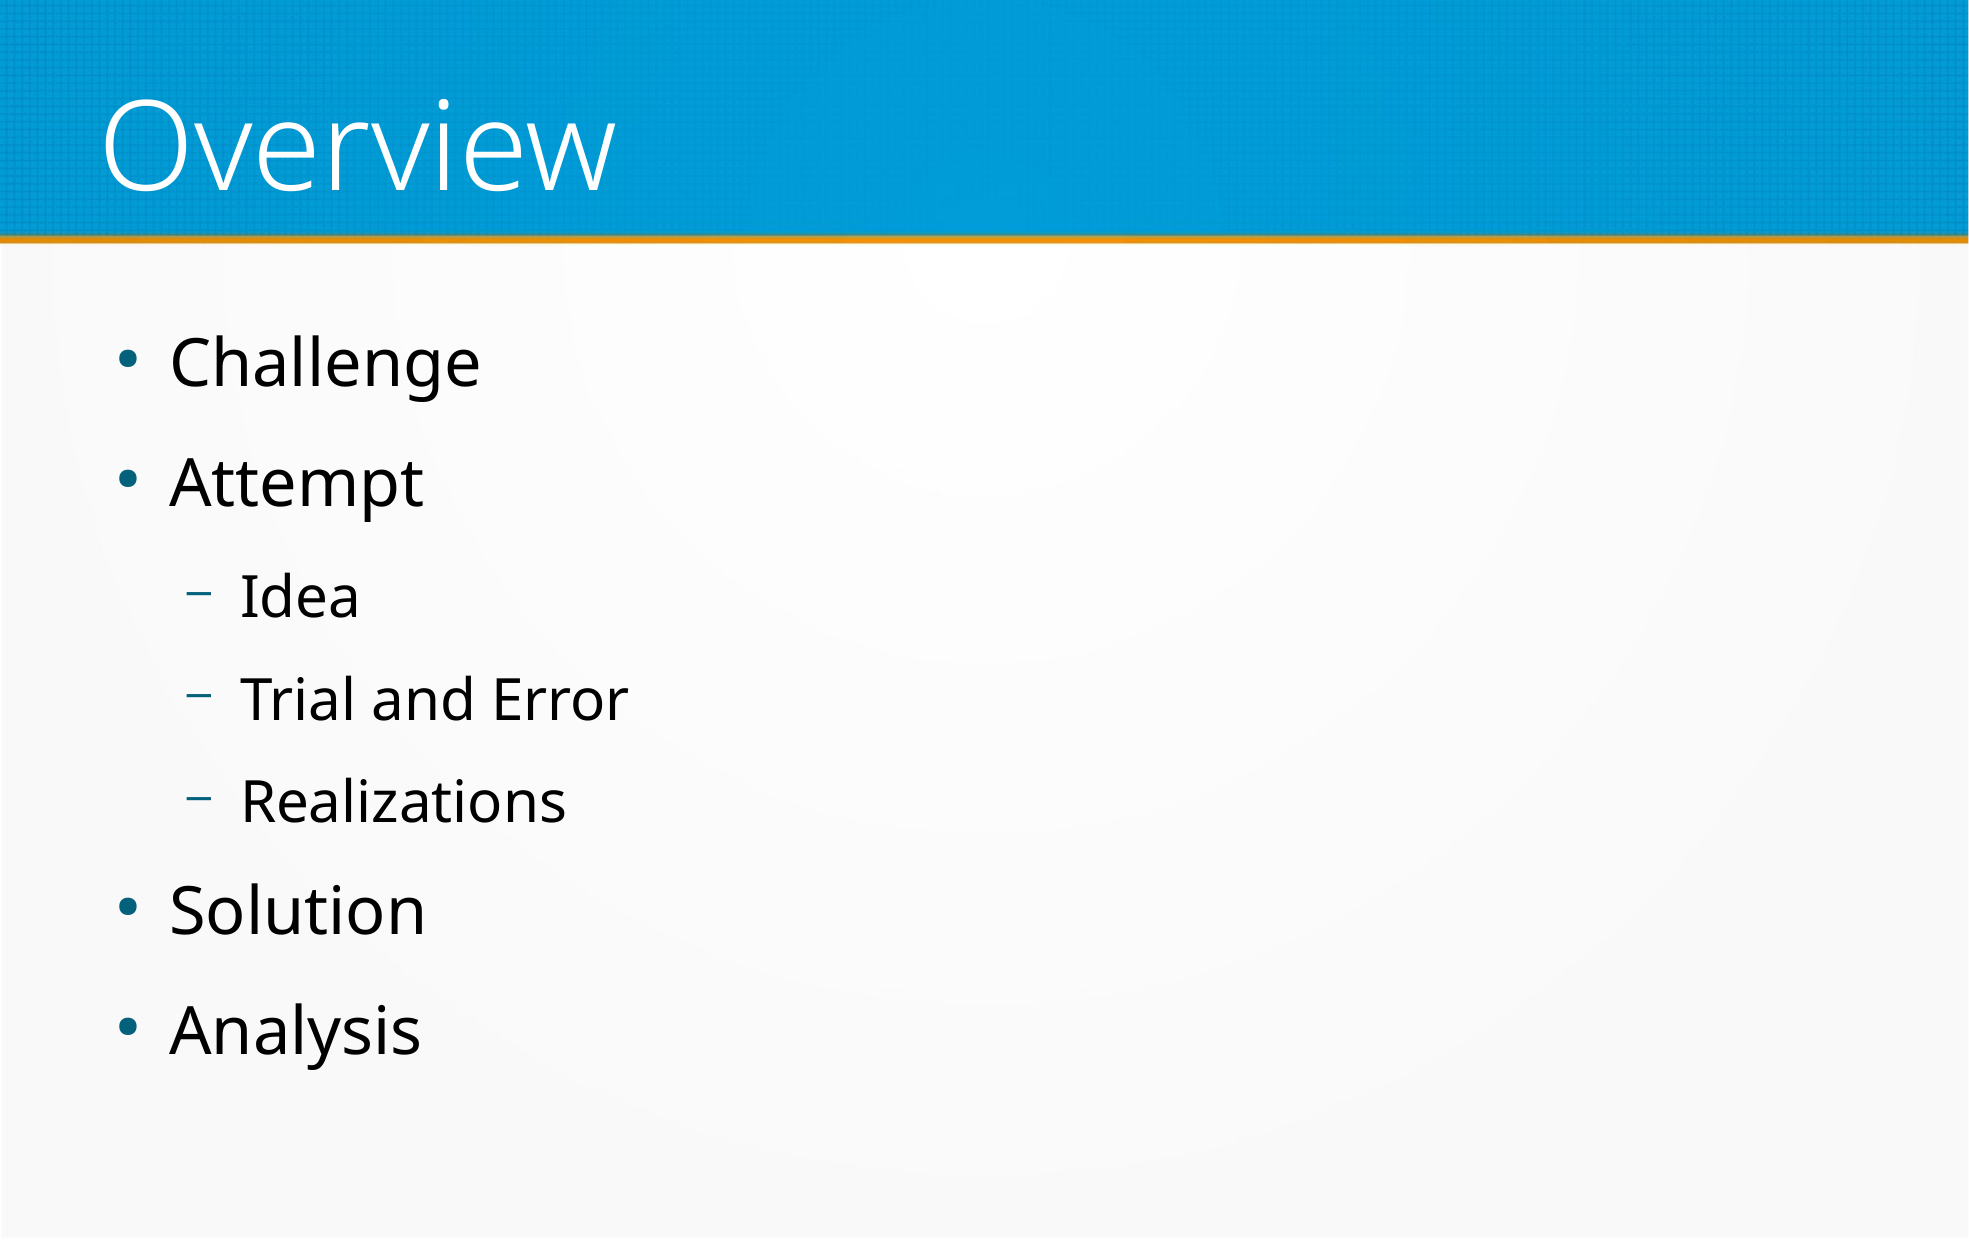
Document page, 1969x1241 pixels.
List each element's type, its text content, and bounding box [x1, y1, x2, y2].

picture [0, 233, 1969, 1241]
list Challenge Attempt Idea Trial and Error Realizations Solution Analysis [98, 315, 1861, 1081]
title Overview [98, 19, 1870, 227]
